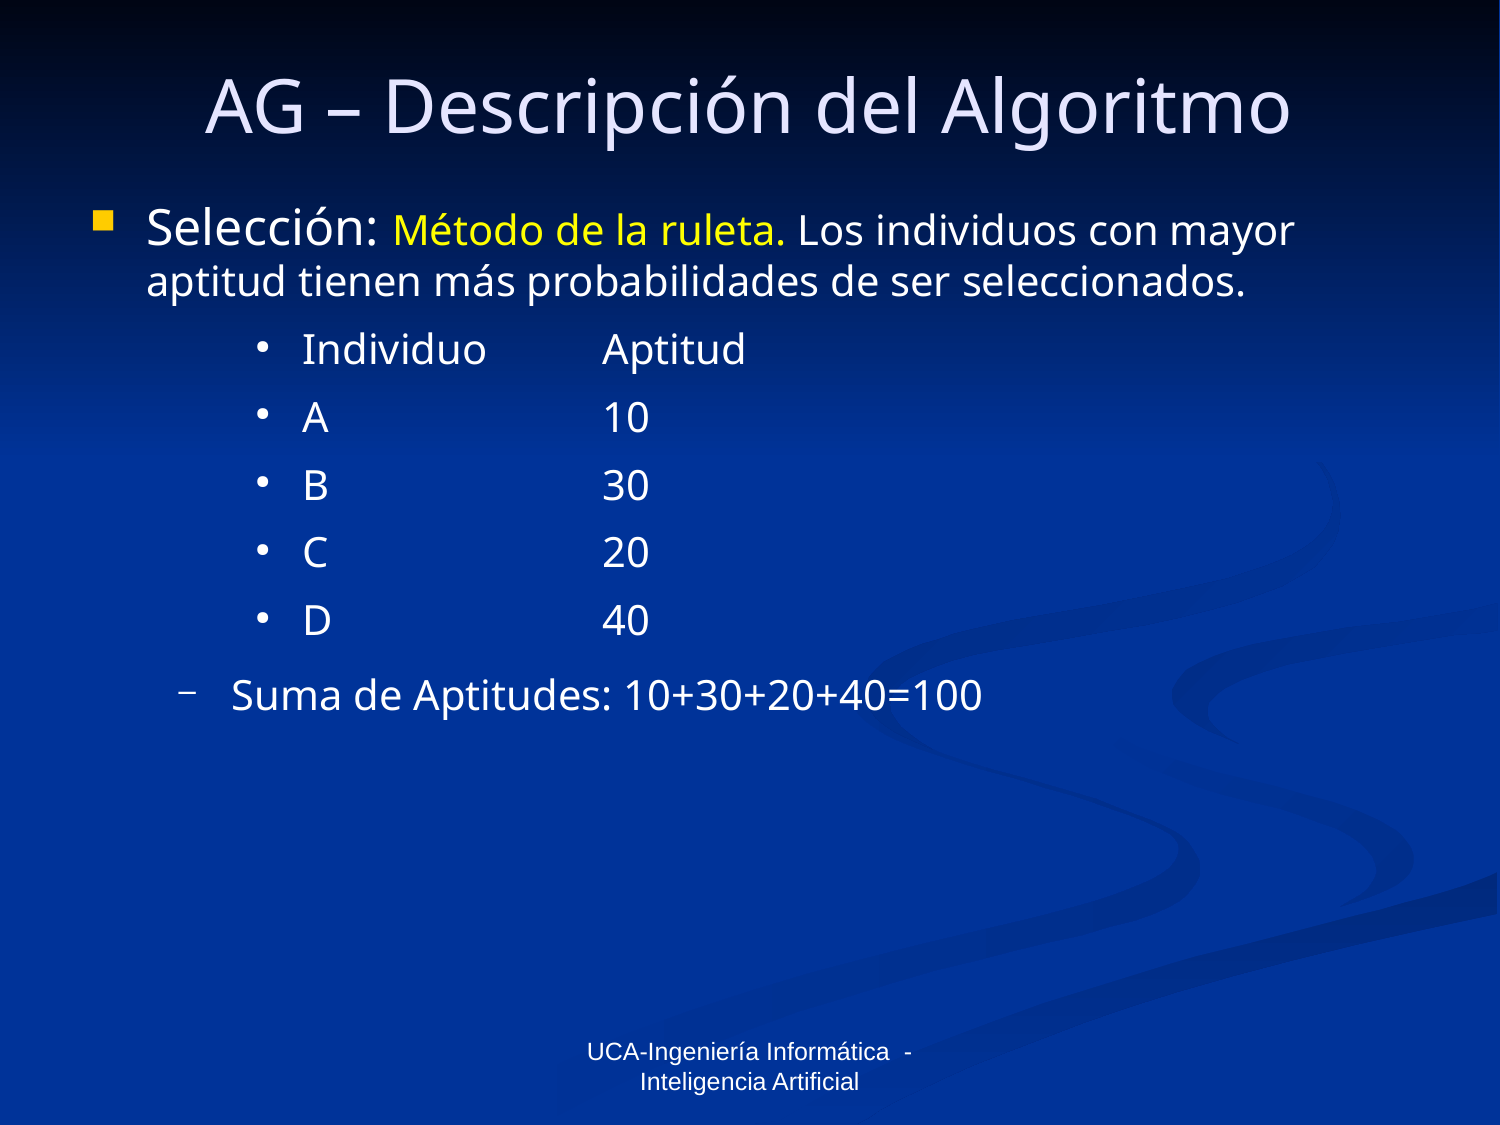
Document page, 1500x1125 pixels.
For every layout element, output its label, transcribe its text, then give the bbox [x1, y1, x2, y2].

list Selección: Método de la ruleta. Los individuos con mayor aptitud tienen más probabilidades de ser seleccionados. Individuo Aptitud A 10 B 30 C 20 D 40 Suma de Aptitudes: 10+30+20+40=100 [75, 187, 1425, 1005]
footer UCA-Ingeniería Informática - Inteligencia Artificial [512, 1025, 988, 1104]
title AG – Descripción del Algoritmo [75, 45, 1425, 163]
